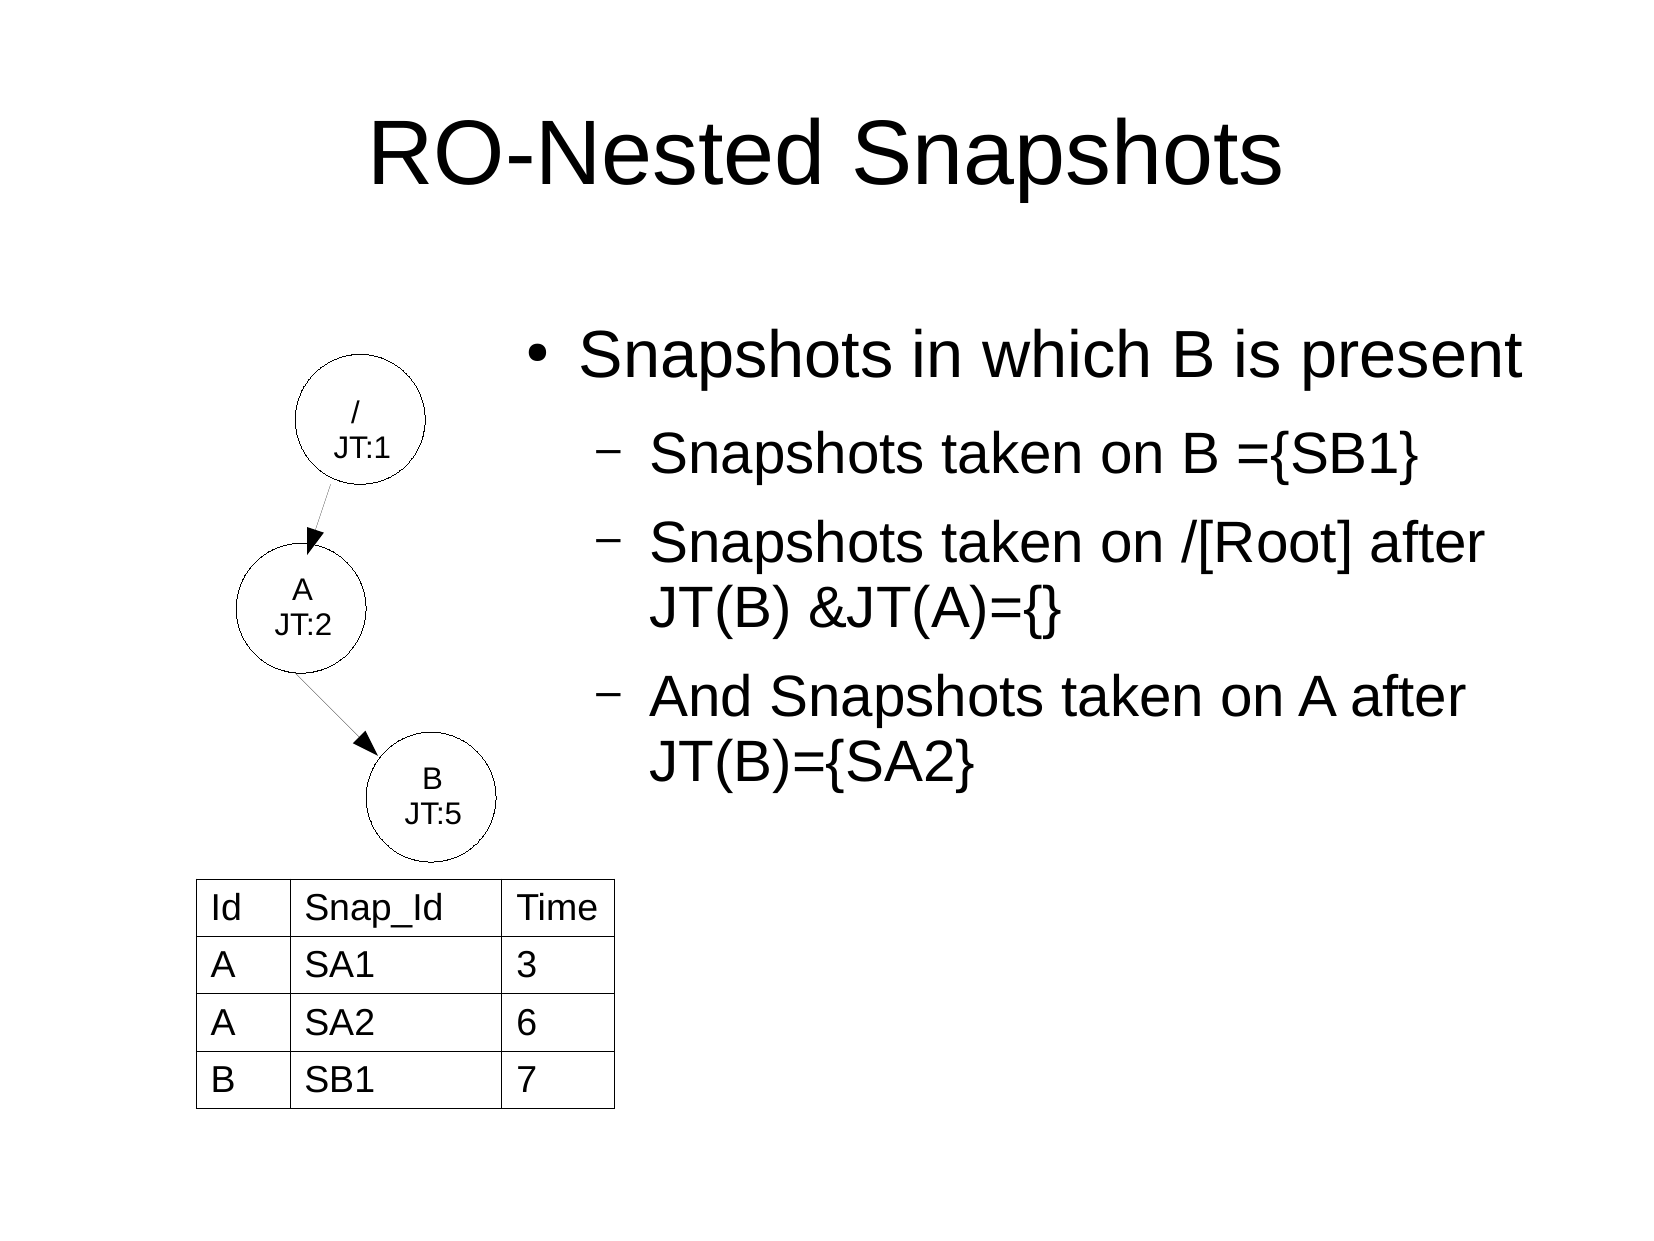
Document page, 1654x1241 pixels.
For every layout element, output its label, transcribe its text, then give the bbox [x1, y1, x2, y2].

table_cell 7 [502, 1052, 614, 1108]
text_box / JT:1 [318, 388, 414, 473]
table_cell SA2 [291, 994, 501, 1051]
table_cell B [197, 1052, 290, 1108]
list Snapshots in which B is present Snapshots taken on B ={SB1} Snapshots taken on /[Root] after JT(B) &JT(A)={} And Snapshots taken on A after JT(B)={SA2} [507, 212, 1619, 1010]
table_cell A [197, 994, 290, 1051]
table_header Snap_Id [291, 880, 501, 936]
table_cell SB1 [291, 1052, 501, 1108]
table_cell 3 [502, 937, 614, 993]
table_cell A [197, 937, 290, 993]
table_header Id [197, 880, 290, 936]
text_box A JT:2 [259, 565, 355, 650]
title RO-Nested Snapshots [82, 49, 1571, 257]
table_cell SA1 [291, 937, 501, 993]
text_box B JT:5 [389, 754, 485, 839]
table_header Time [502, 880, 614, 936]
table_cell 6 [502, 994, 614, 1051]
